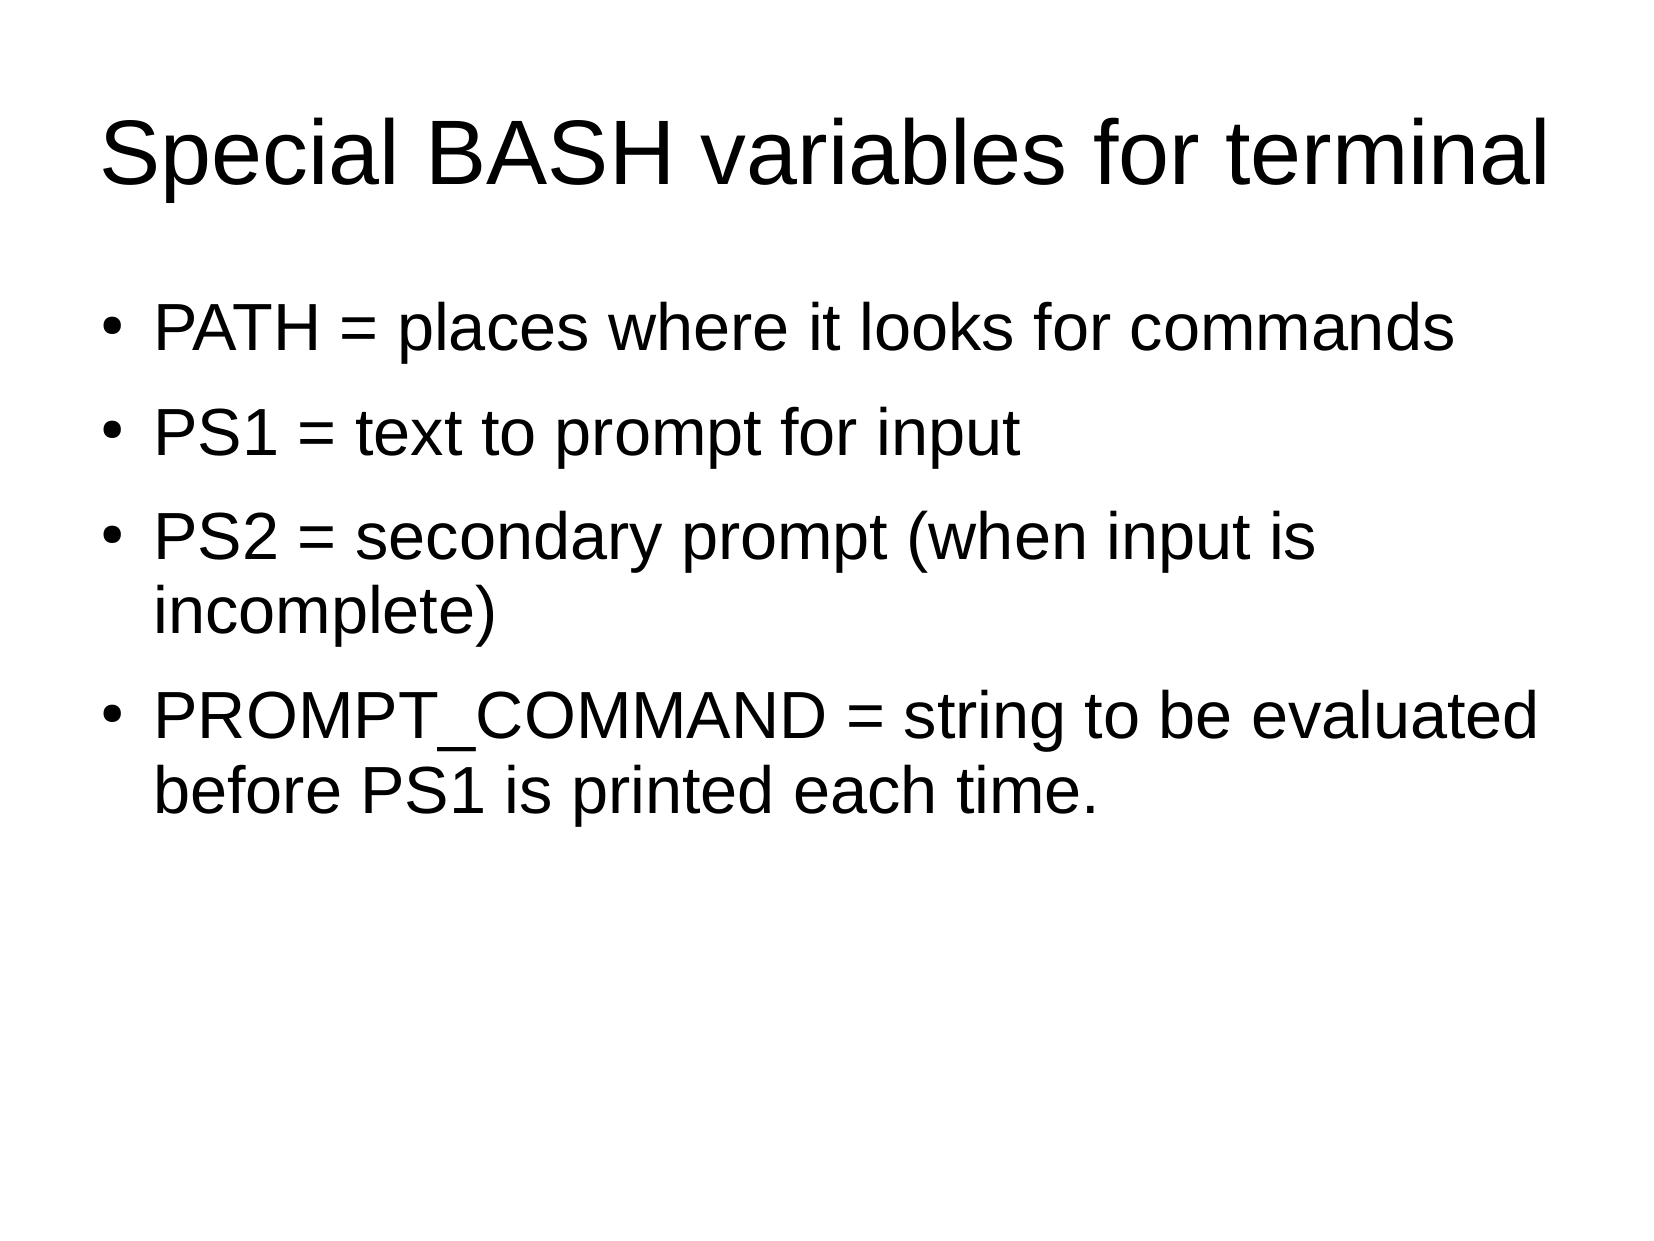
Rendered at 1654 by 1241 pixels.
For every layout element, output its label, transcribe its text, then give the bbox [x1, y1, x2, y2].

title Special BASH variables for terminal [82, 49, 1571, 257]
list PATH = places where it looks for commands PS1 = text to prompt for input PS2 = secondary prompt (when input is incomplete) PROMPT_COMMAND = string to be evaluated before PS1 is printed each time. [82, 290, 1571, 1010]
